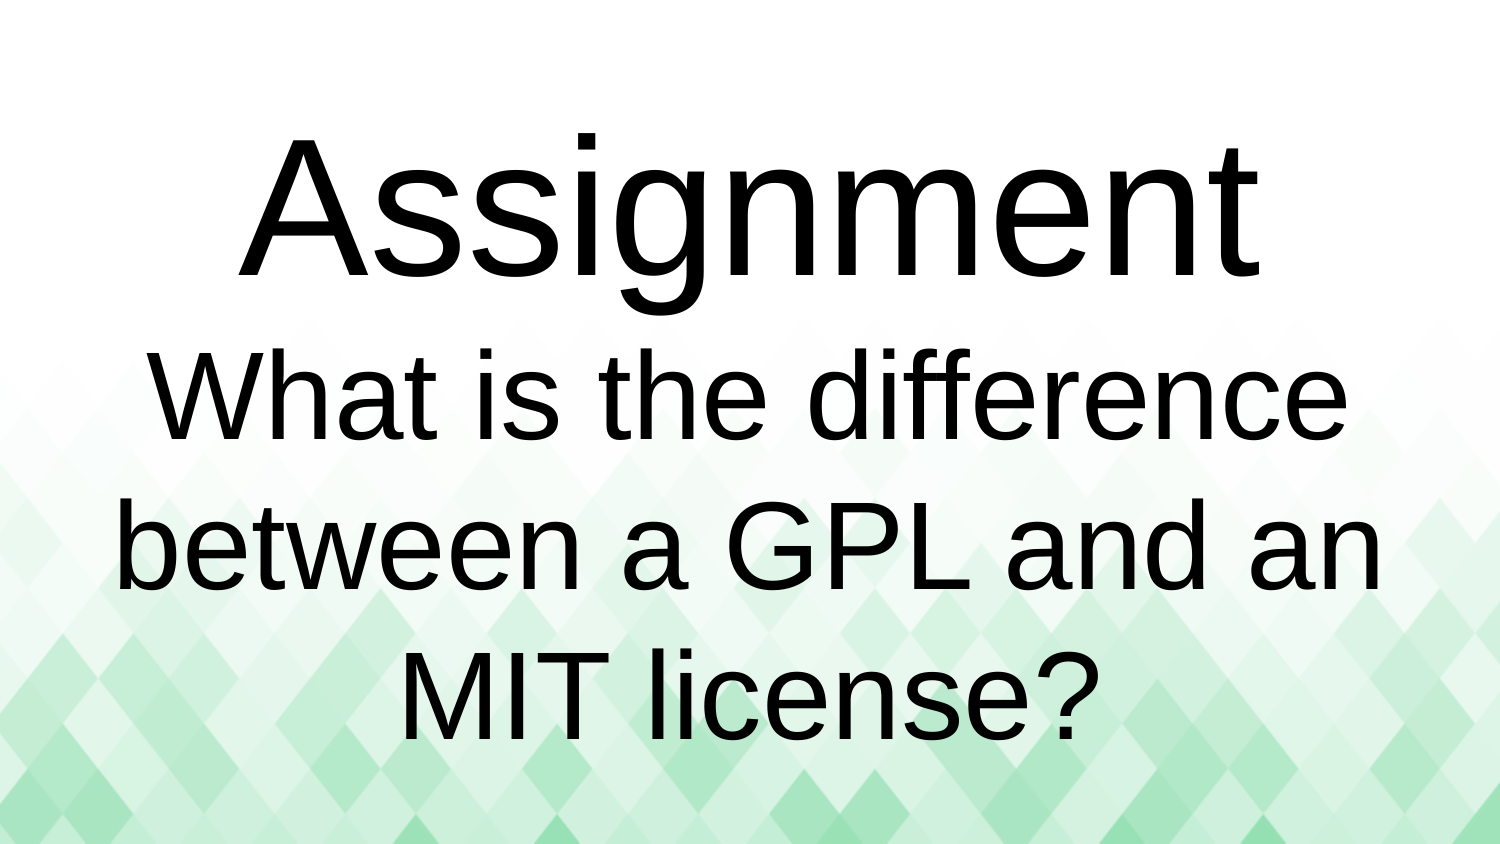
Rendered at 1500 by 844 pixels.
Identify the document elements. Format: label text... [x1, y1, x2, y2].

title Assignment What is the difference between a GPL and an MIT license? [51, 64, 1449, 781]
picture [0, 0, 1500, 844]
